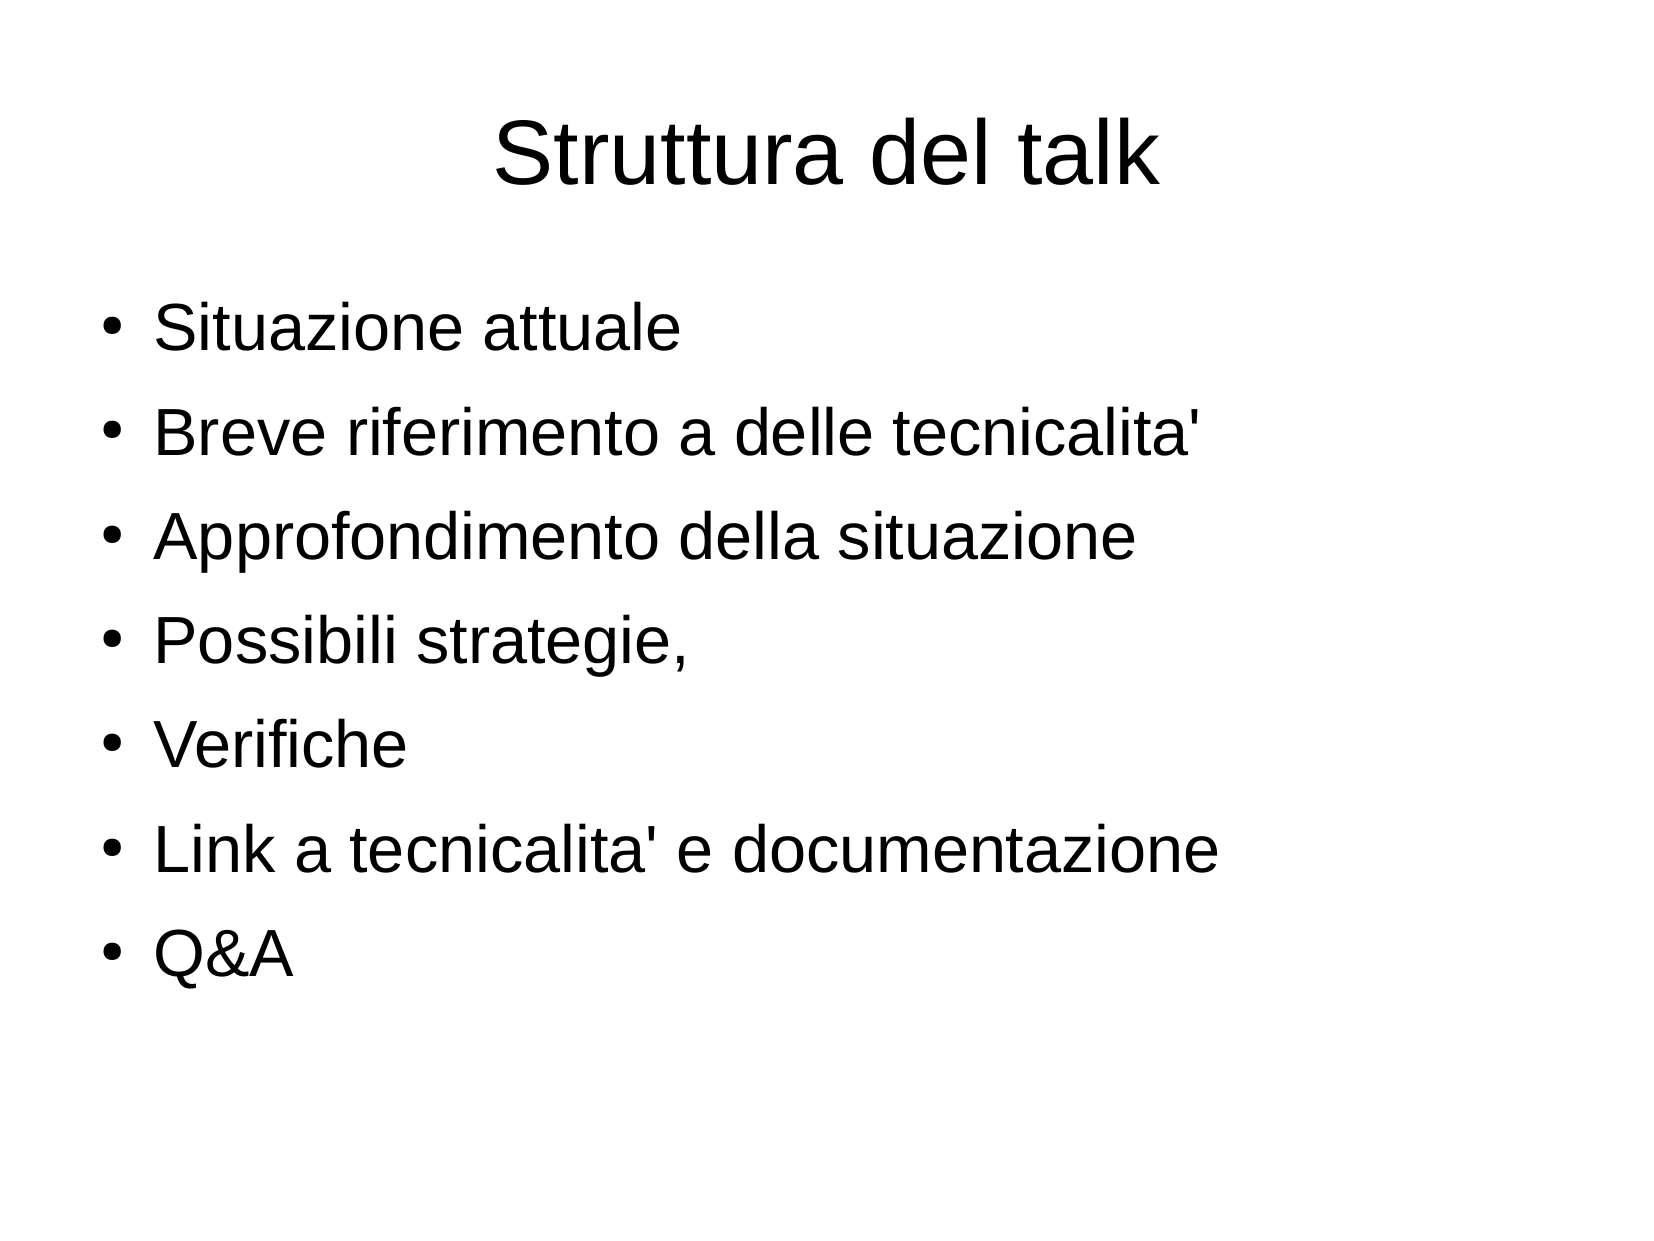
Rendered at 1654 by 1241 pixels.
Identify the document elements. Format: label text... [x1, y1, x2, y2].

title Struttura del talk [82, 49, 1571, 257]
list Situazione attuale Breve riferimento a delle tecnicalita' Approfondimento della situazione Possibili strategie, Verifiche Link a tecnicalita' e documentazione Q&A [82, 290, 1571, 1010]
